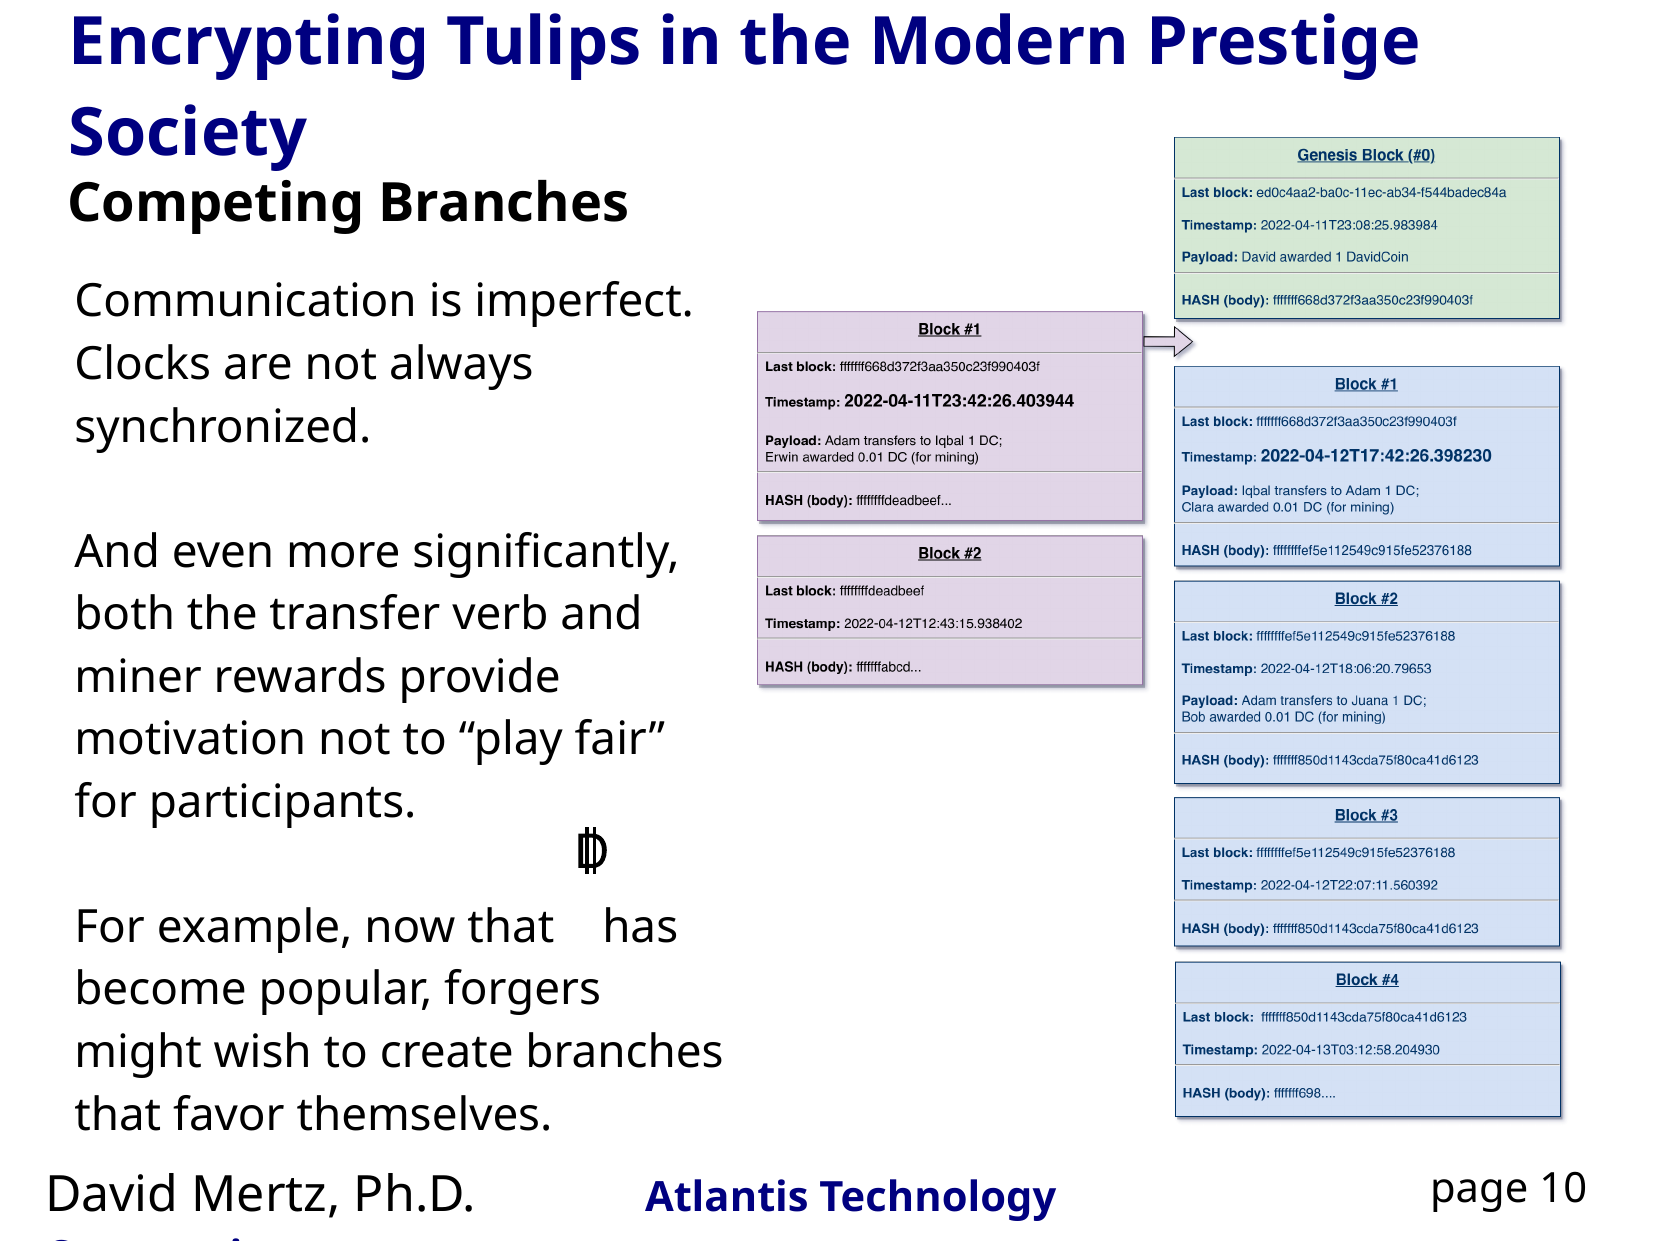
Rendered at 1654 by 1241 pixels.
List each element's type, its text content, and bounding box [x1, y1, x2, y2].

text_box Communication is imperfect. Clocks are not always synchronized. And even more significantly, both the transfer verb and miner rewards provide motivation not to “play fair” for participants. For example, now that has become popular, forgers might wish to create branches that favor themselves. [59, 260, 751, 1111]
picture [757, 137, 1574, 1132]
list Competing Branches [67, 163, 757, 241]
picture [578, 825, 607, 877]
